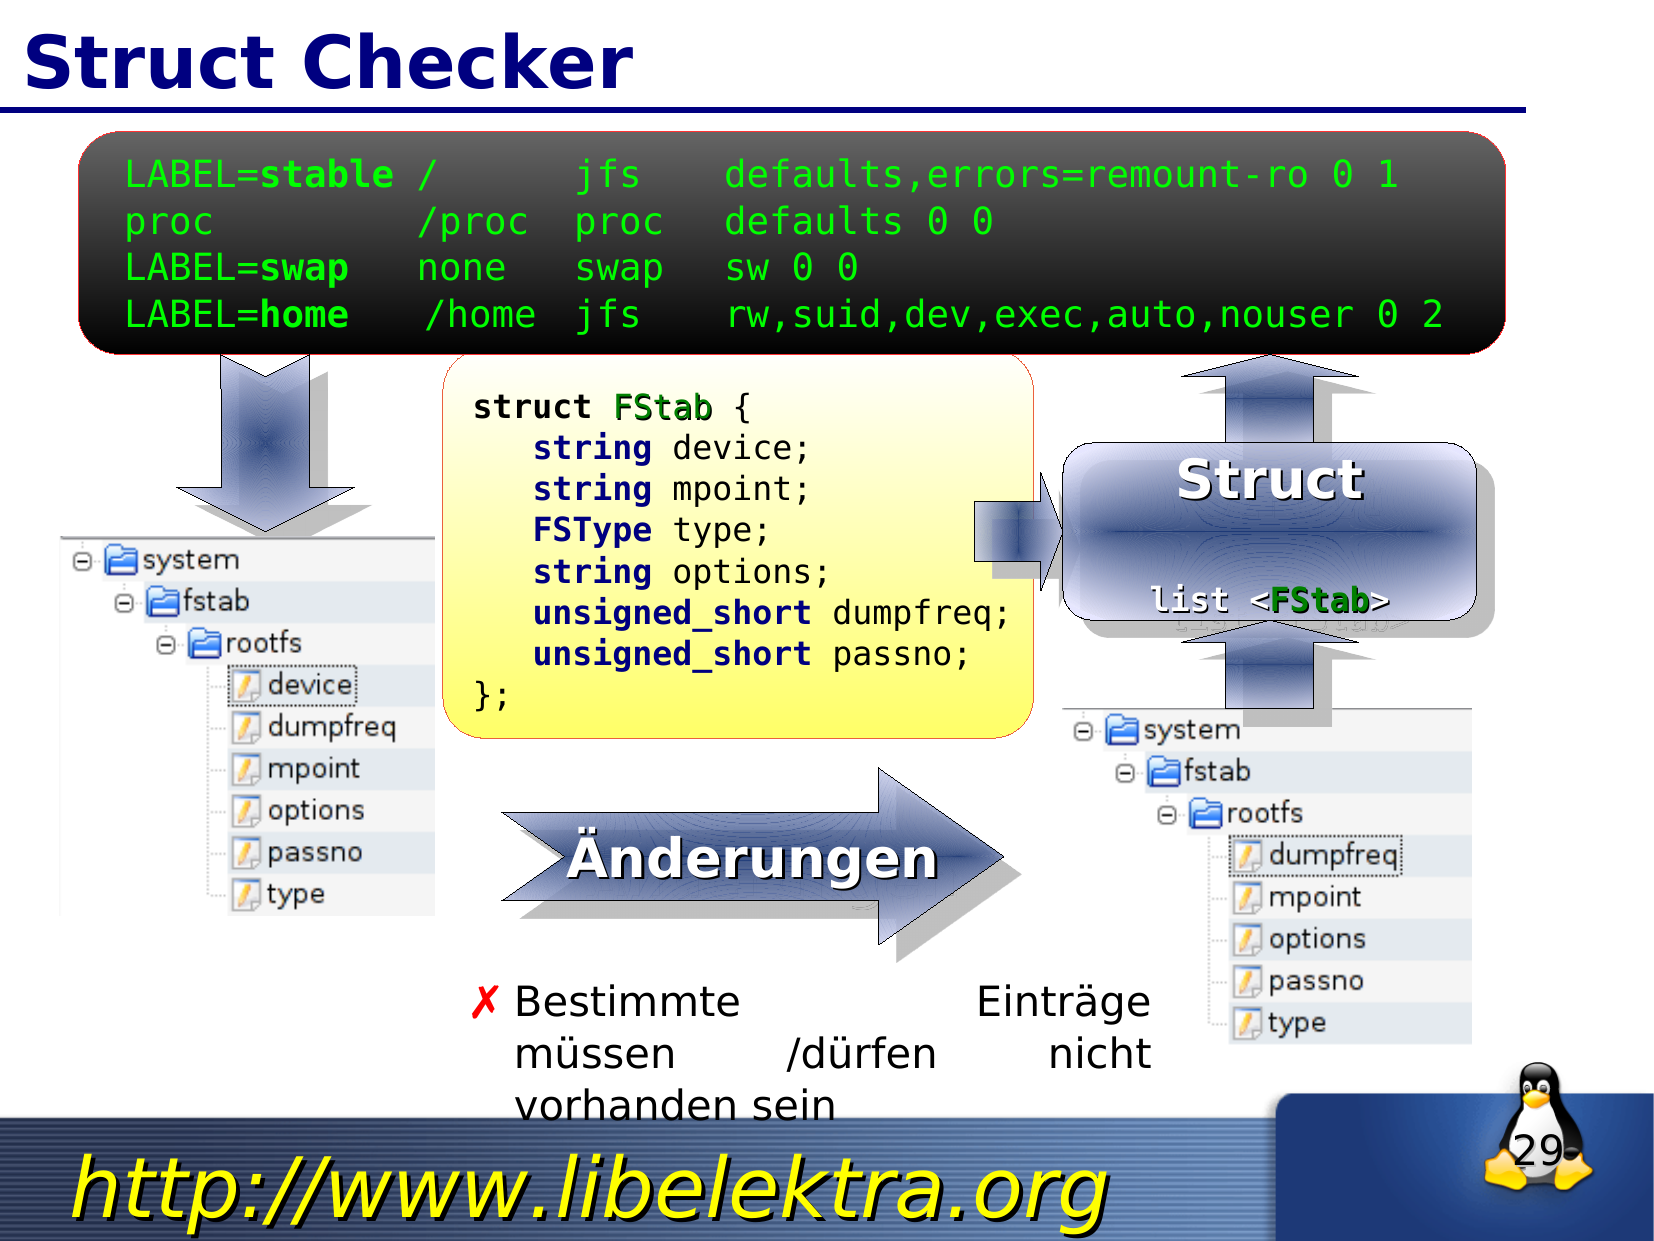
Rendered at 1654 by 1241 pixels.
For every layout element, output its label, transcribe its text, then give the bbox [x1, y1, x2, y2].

picture [0, 1061, 1654, 1241]
picture [1062, 708, 1472, 1051]
text_box Änderungen [501, 767, 1004, 945]
text_box Struct list <FStab> [1062, 442, 1477, 621]
text_box [1181, 620, 1359, 709]
text_box Struct Checker [22, 14, 1611, 111]
text_box [78, 131, 1506, 739]
text_box [1034, 472, 1062, 591]
text_box struct FStab { string device; string mpoint; FSType type; string options; unsigned_short dumpfreq; unsigned_short passno; }; [472, 385, 1034, 712]
text_box LABEL=stable / jfs defaults,errors=remount-ro 0 1 proc /proc proc defaults 0 0 LABEL=swap none swap sw 0 0 LABEL=home /home jfs rw,suid,dev,exec,auto,nouser 0 2 [124, 151, 1460, 335]
text_box Bestimmte Einträge müssen /dürfen nicht vorhanden sein [472, 974, 1152, 1127]
picture [59, 536, 435, 916]
text_box <Nummer> [1312, 1122, 1565, 1178]
